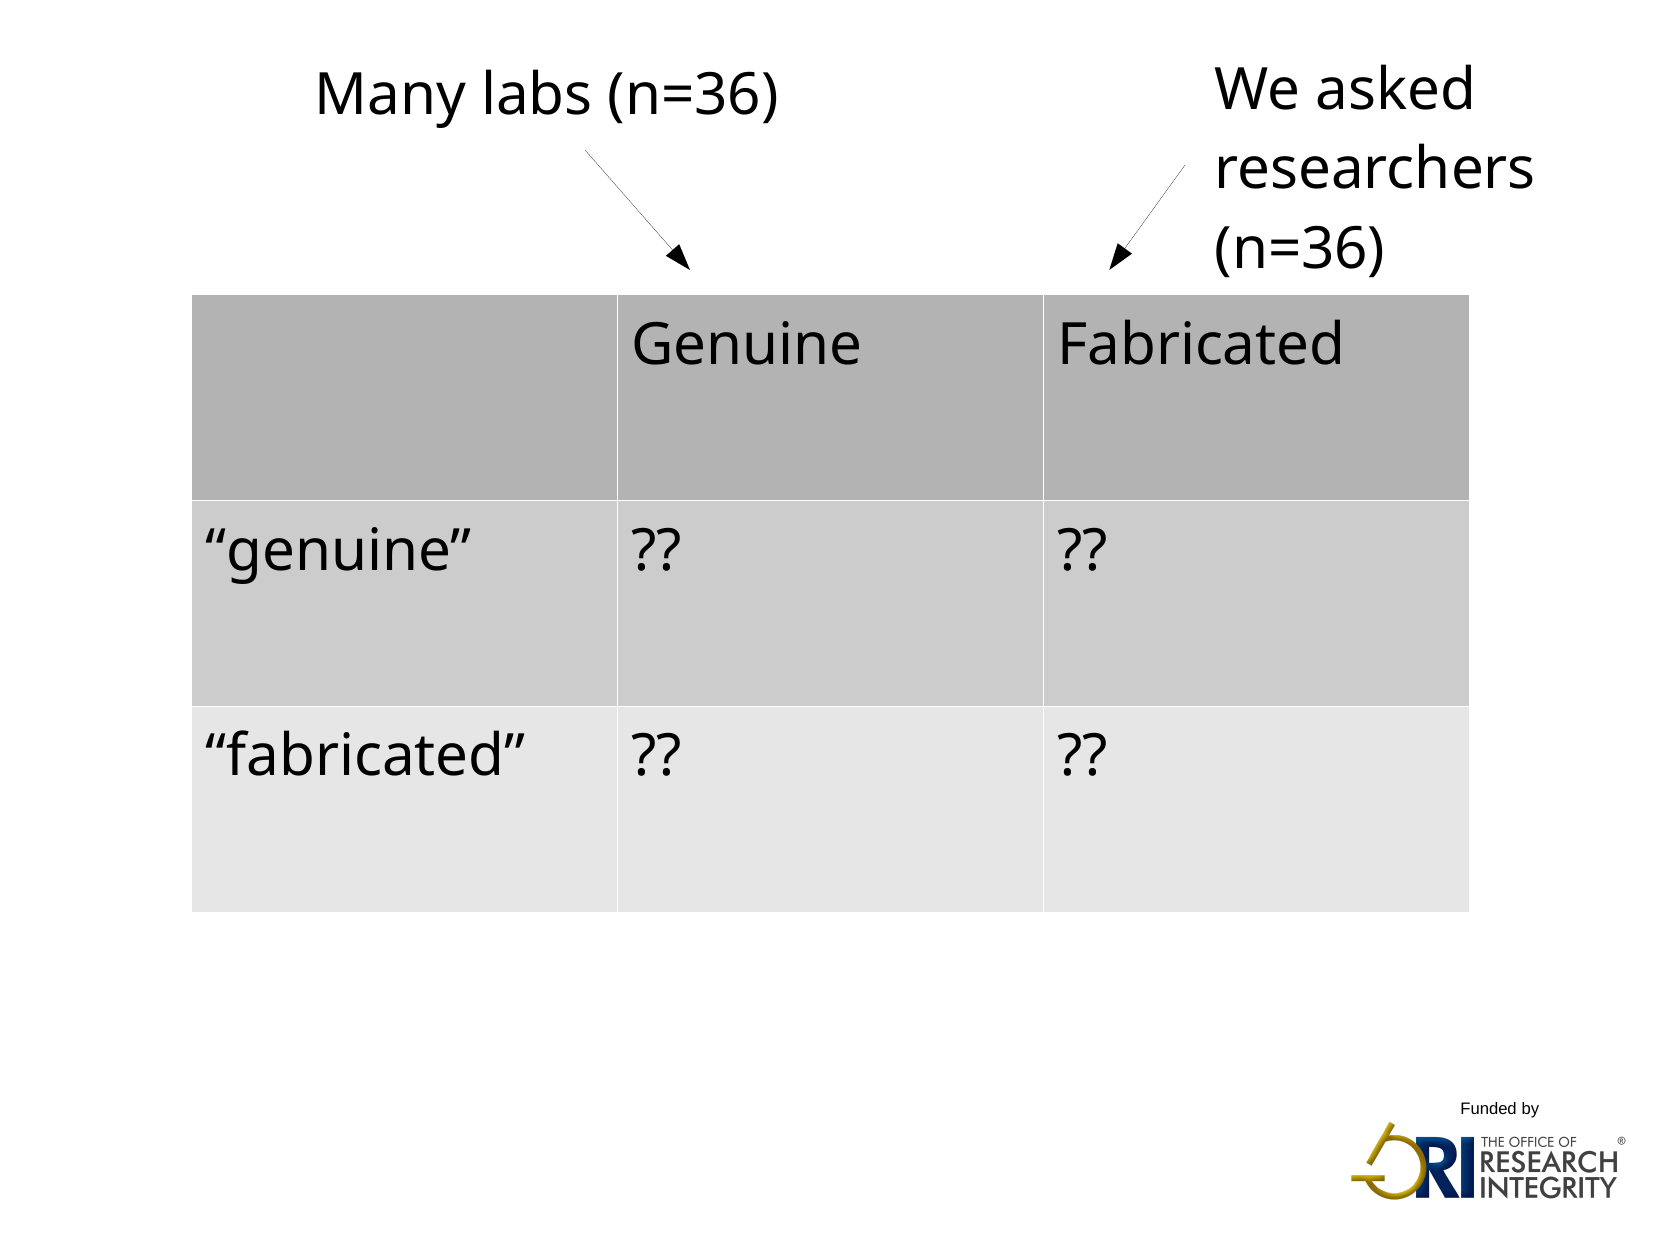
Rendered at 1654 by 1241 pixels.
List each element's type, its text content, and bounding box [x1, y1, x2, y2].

table_cell ?? [1044, 707, 1469, 912]
table_cell “genuine” [192, 501, 617, 706]
table_header Fabricated [1044, 295, 1469, 500]
picture [1341, 1109, 1636, 1216]
table_cell “fabricated” [192, 707, 617, 912]
table_header Genuine [618, 295, 1043, 500]
text_box We asked researchers (n=36) [1200, 40, 1654, 266]
text_box Many labs (n=36) [300, 45, 811, 130]
table_cell ?? [618, 501, 1043, 706]
text_box Funded by [1380, 1091, 1621, 1126]
table_cell ?? [618, 707, 1043, 912]
table_header [192, 295, 617, 500]
table_cell ?? [1044, 501, 1469, 706]
